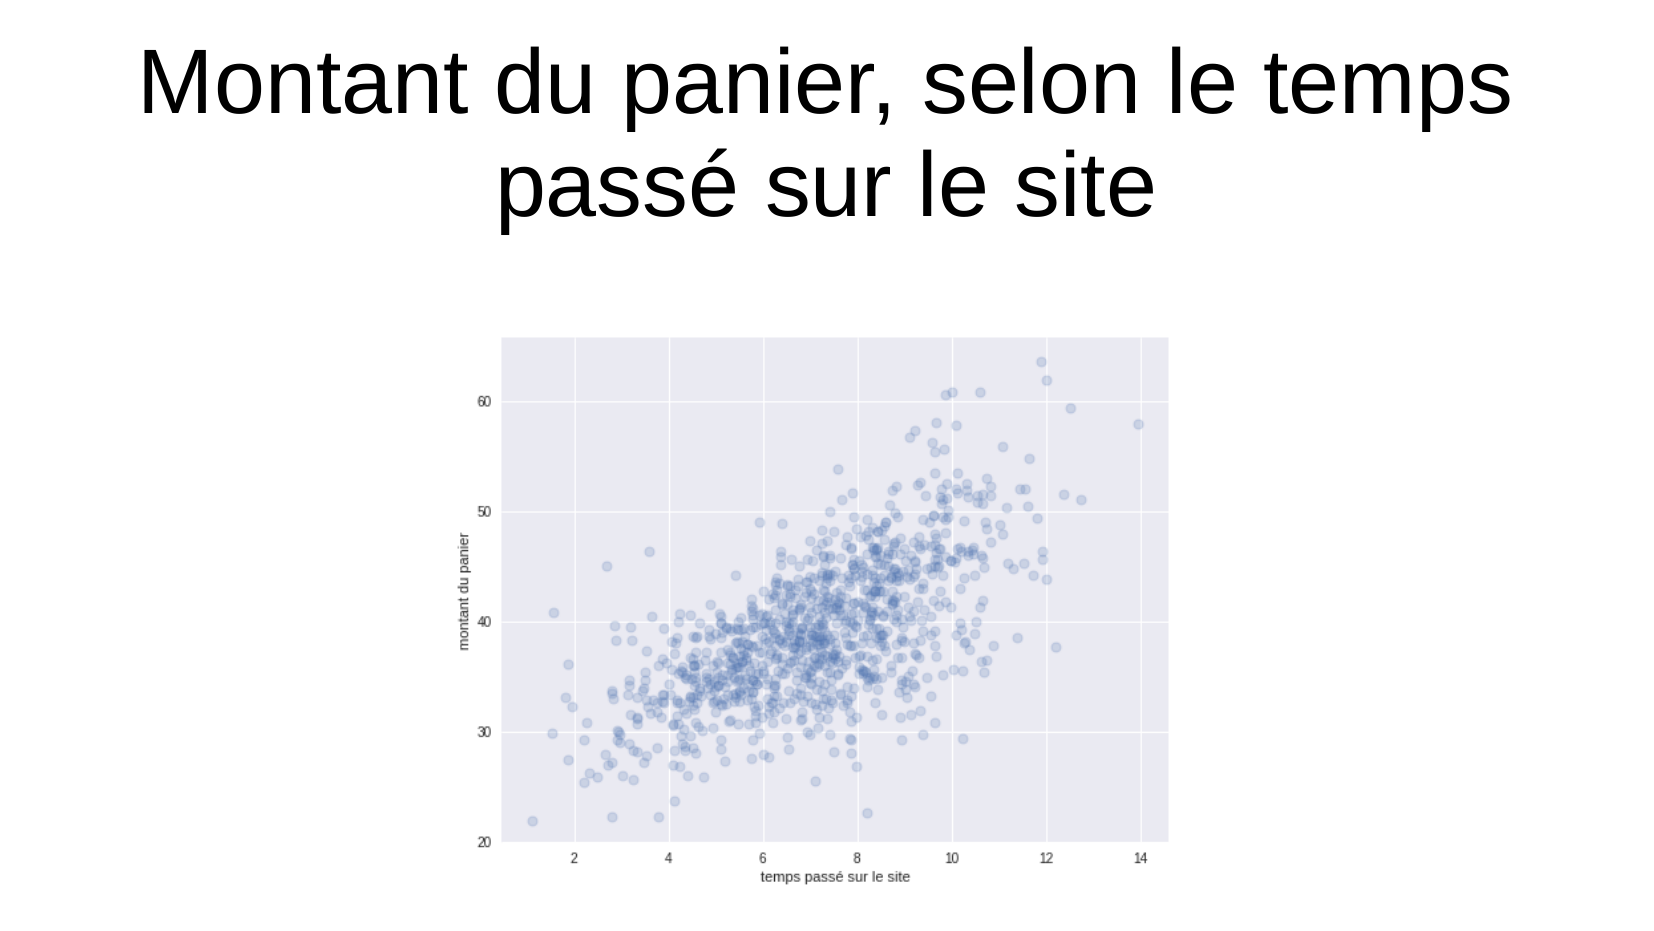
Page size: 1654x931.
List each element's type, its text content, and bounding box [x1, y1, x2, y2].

picture [394, 258, 1255, 927]
title Montant du panier, selon le temps passé sur le site [82, 30, 1571, 236]
